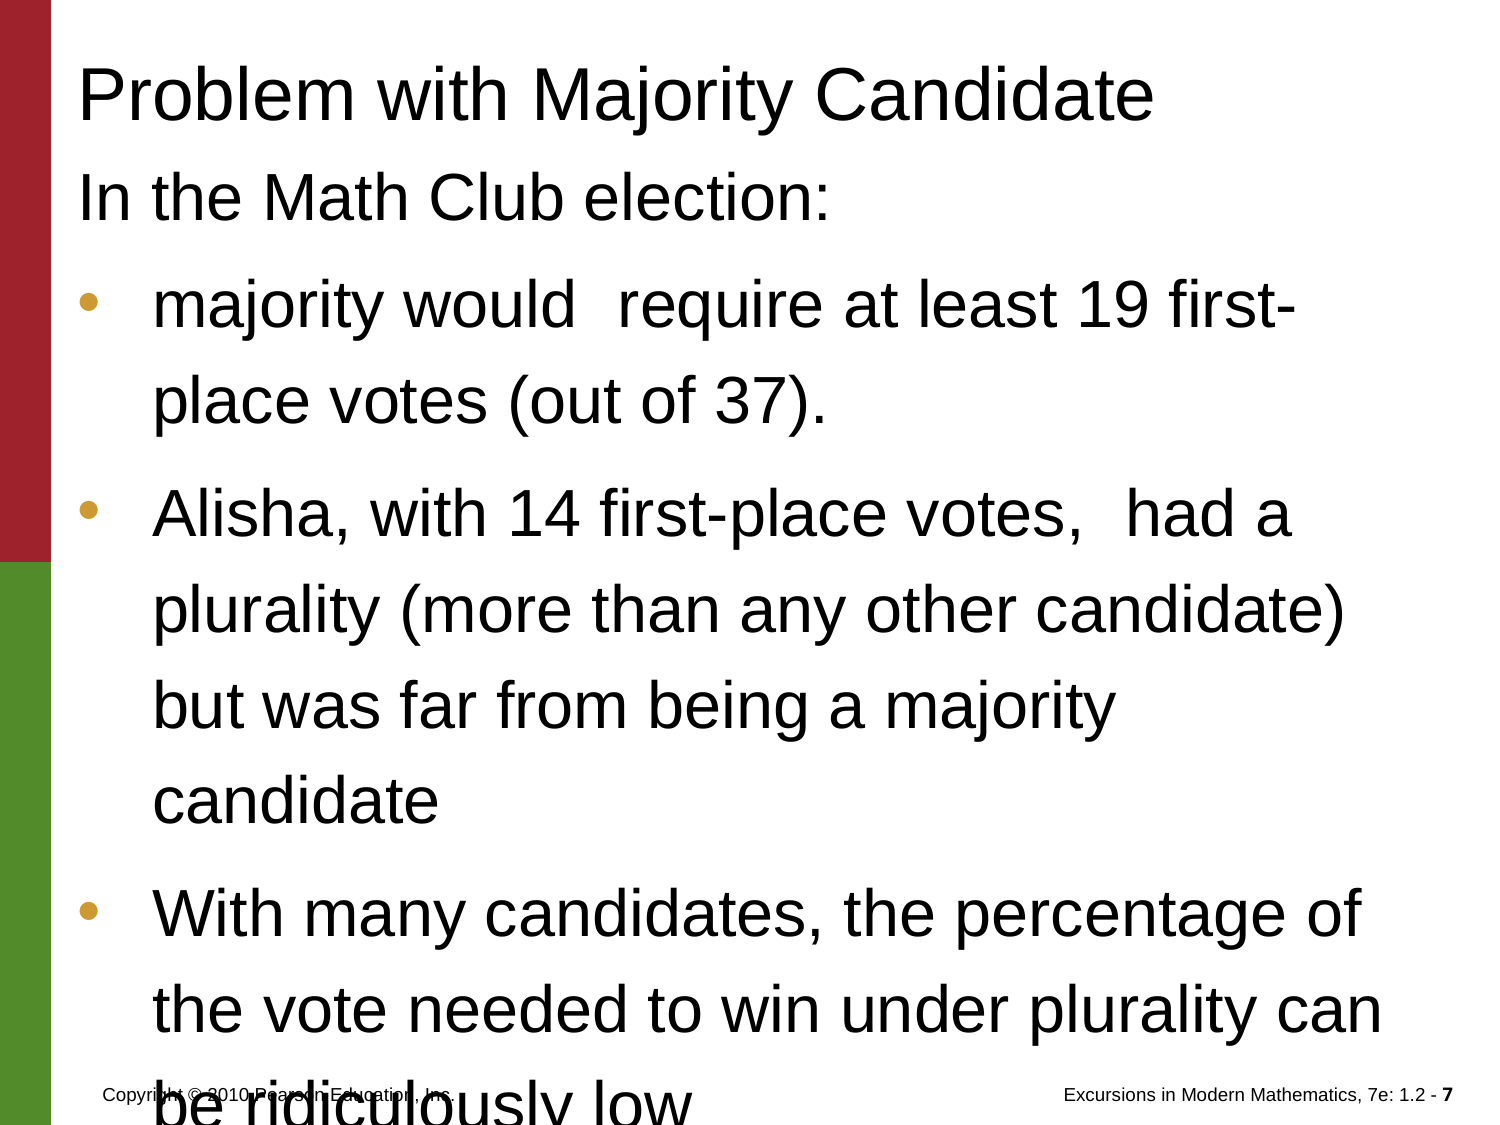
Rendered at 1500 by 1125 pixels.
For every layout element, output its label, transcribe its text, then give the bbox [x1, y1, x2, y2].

text_box Problem with Majority Candidate [62, 37, 1413, 143]
text_box majority would require at least 19 first-place votes (out of 37). Alisha, with 14 first-place votes, had a plurality (more than any other candidate) but was far from being a majority candidate With many candidates, the percentage of the vote needed to win under plurality can be ridiculously low [62, 237, 1450, 1063]
list In the Math Club election: [62, 137, 1450, 237]
